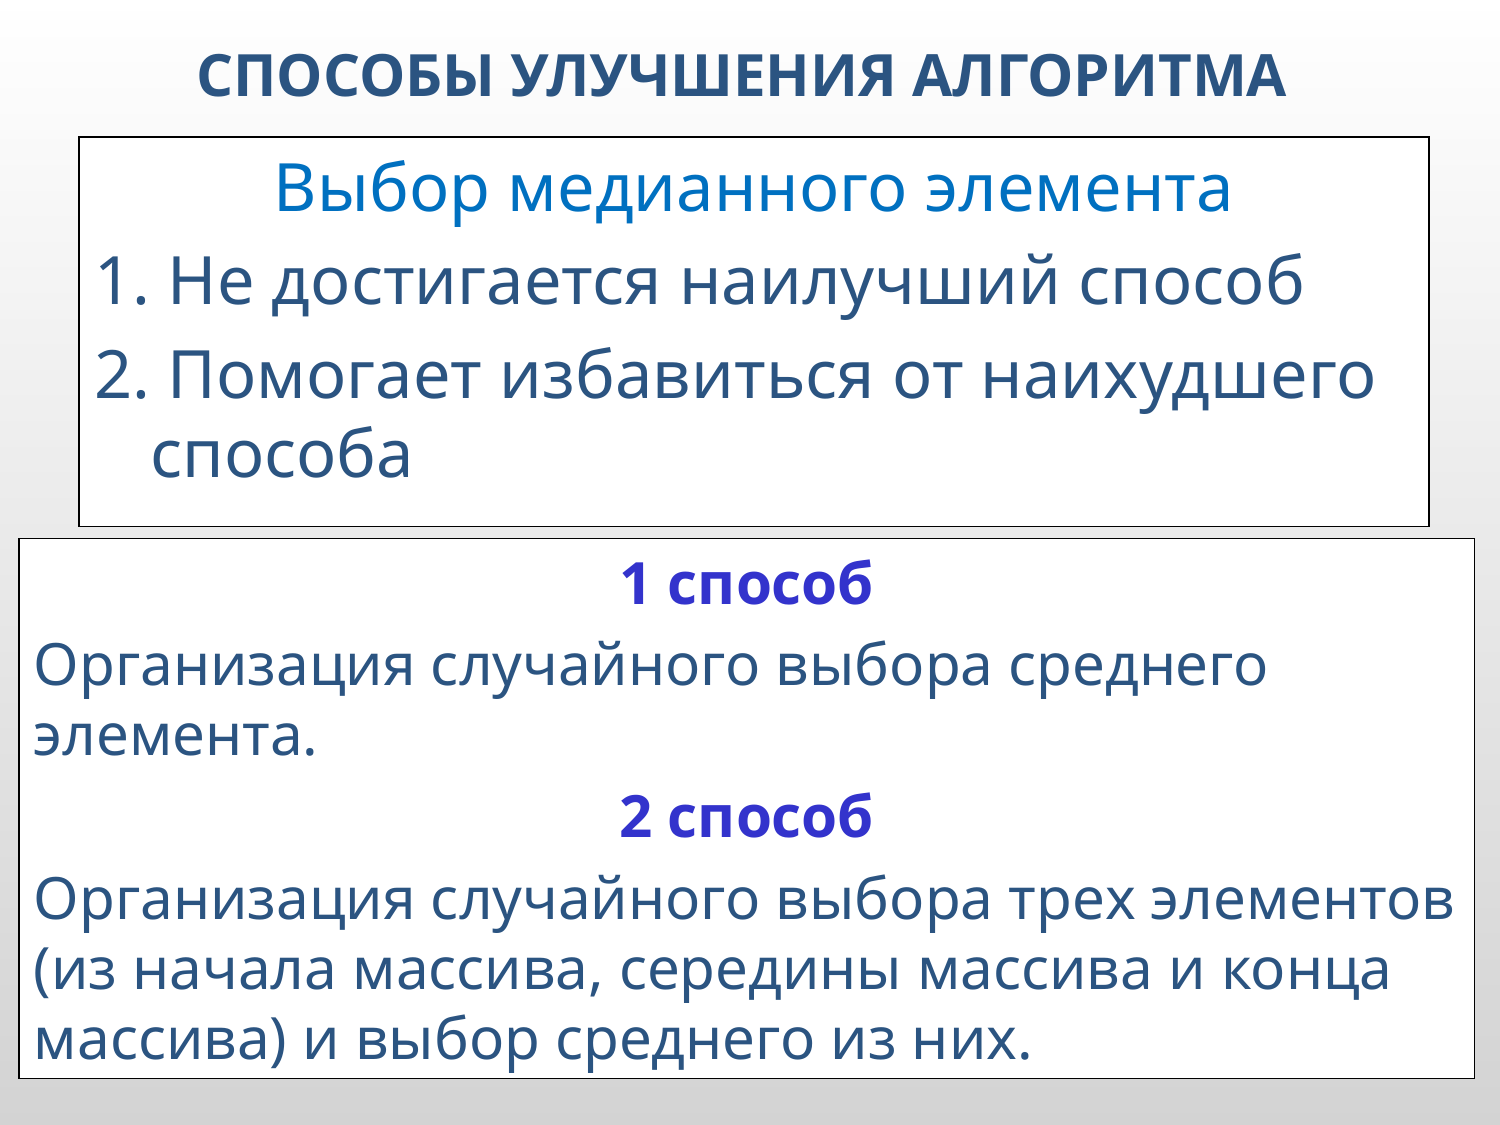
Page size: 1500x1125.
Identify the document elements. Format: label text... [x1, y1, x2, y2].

title СПОСОБЫ УЛУЧШЕНИЯ АЛГОРИТМА [67, 35, 1418, 111]
text_box 1 способ Организация случайного выбора среднего элемента. 2 способ Организация случайного выбора трех элементов (из начала массива, середины массива и конца массива) и выбор среднего из них. [19, 538, 1475, 1079]
list Выбор медианного элемента 1. Не достигается наилучший способ 2. Помогает избавиться от наихудшего способа [79, 137, 1430, 527]
